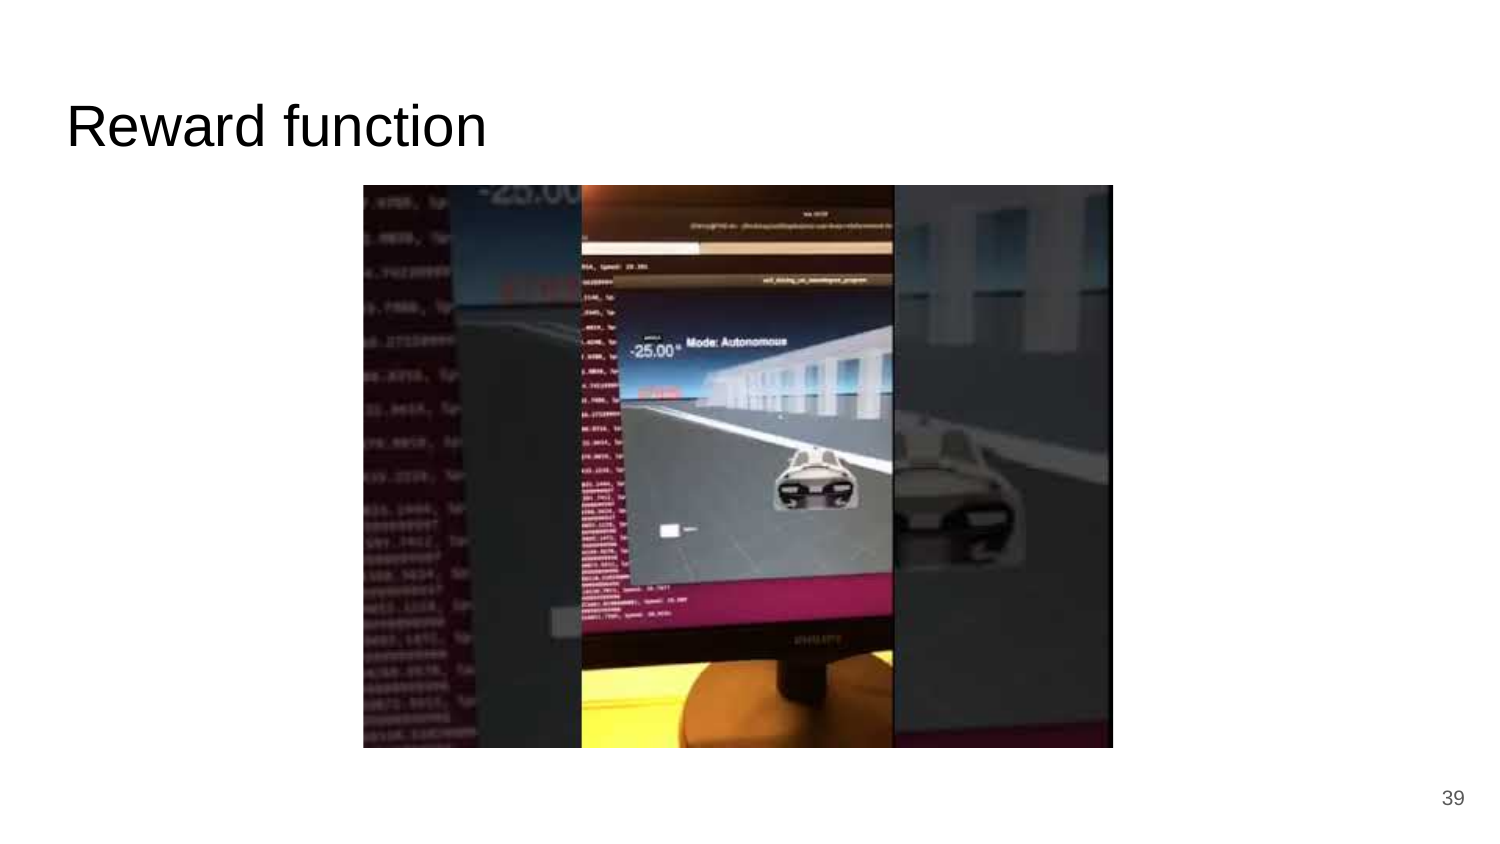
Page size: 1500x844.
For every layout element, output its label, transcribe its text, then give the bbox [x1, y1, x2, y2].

text_box [363, 185, 1114, 748]
title Reward function [51, 72, 1449, 167]
slide_number <number> [1389, 764, 1480, 830]
